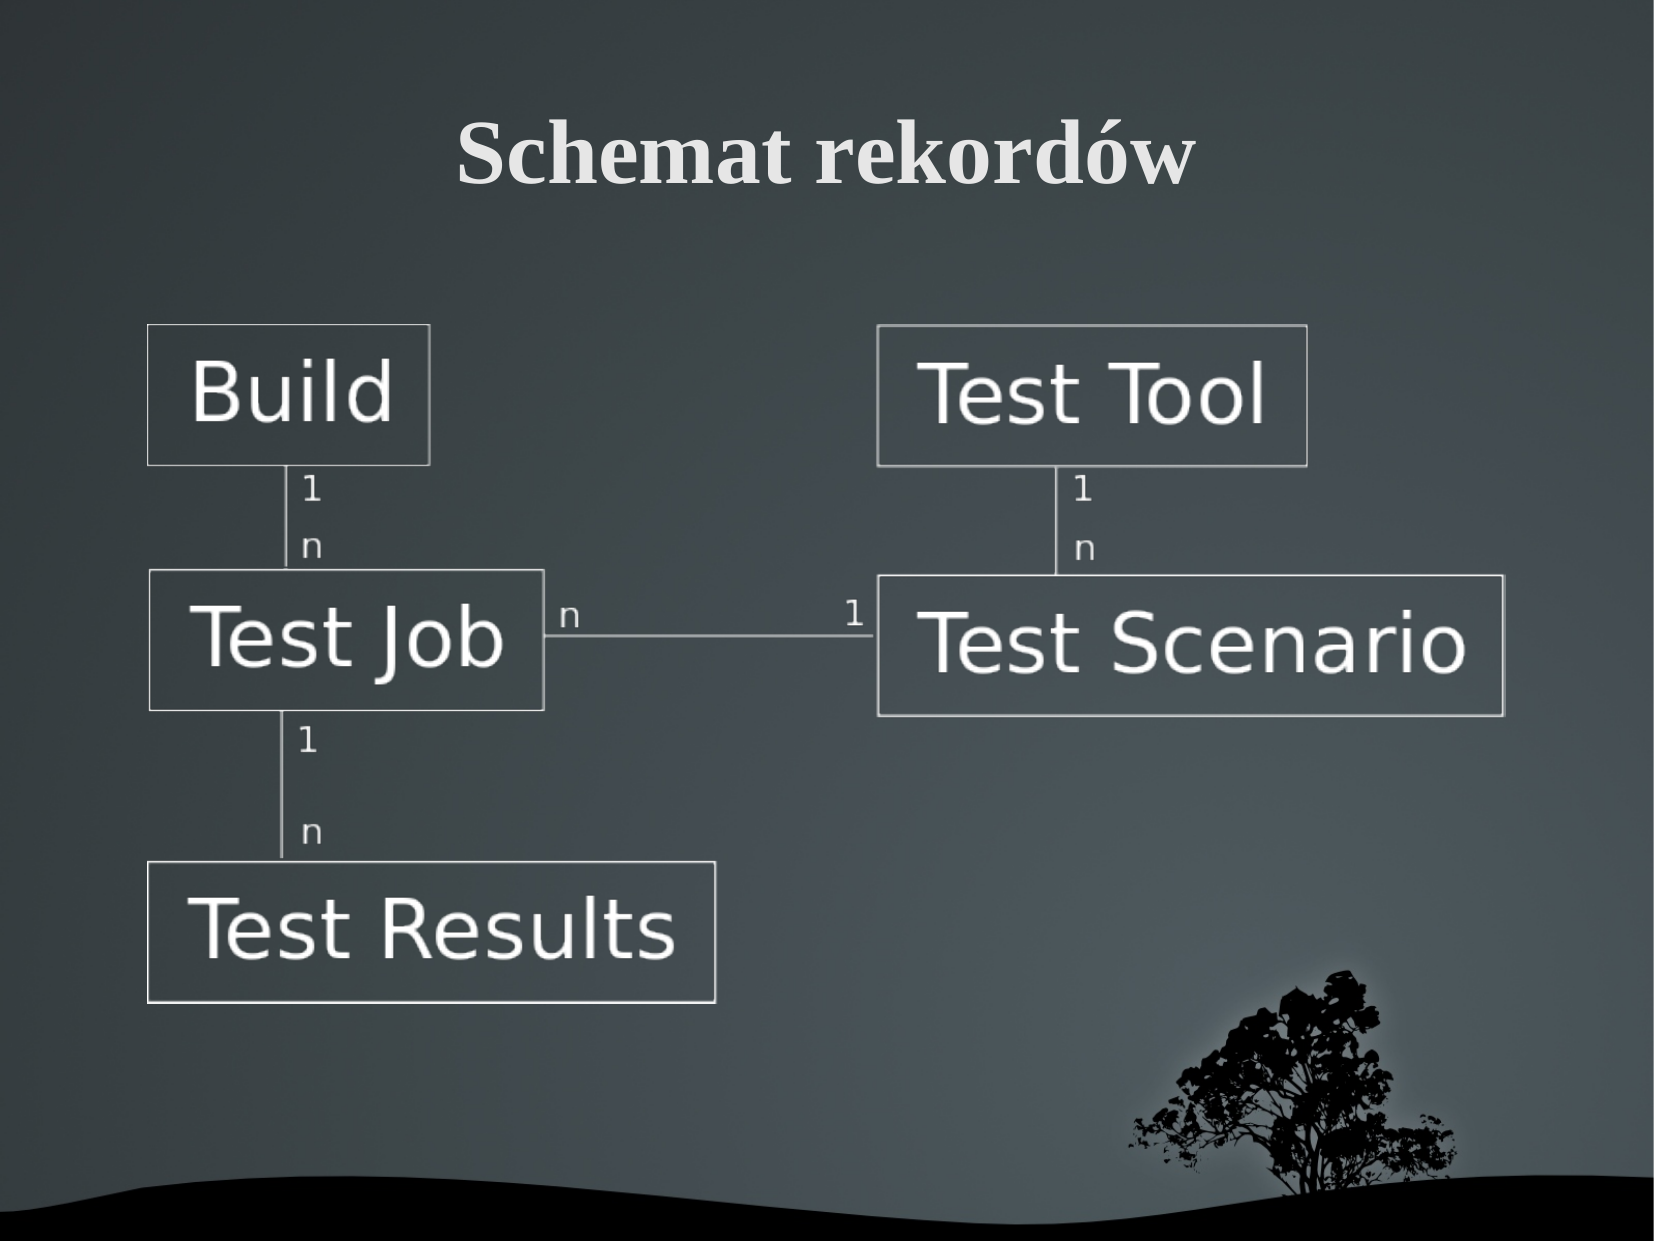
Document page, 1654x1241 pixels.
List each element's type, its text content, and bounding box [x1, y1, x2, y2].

picture [0, 0, 1654, 1241]
title Schemat rekordów [82, 49, 1571, 257]
